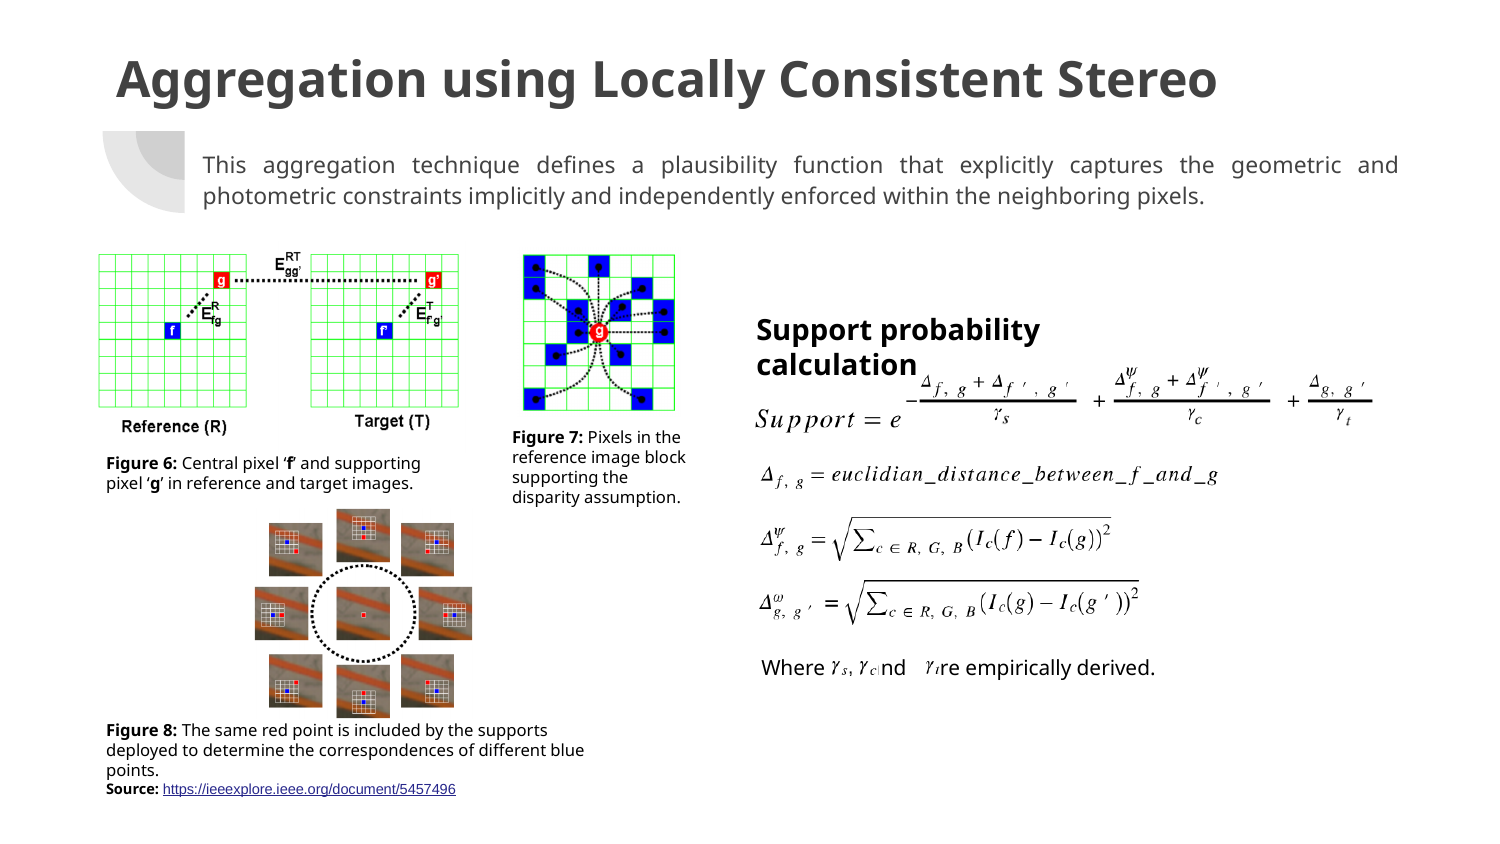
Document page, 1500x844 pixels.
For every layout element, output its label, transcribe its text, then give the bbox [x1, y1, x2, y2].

picture [247, 495, 481, 727]
text_box Figure 6: Central pixel ‘f’ and supporting pixel ‘g’ in reference and target images. [91, 452, 466, 508]
picture [91, 241, 466, 452]
title Aggregation using Locally Consistent Stereo [101, 32, 1411, 135]
text_box Figure 7: Pixels in the reference image block supporting the disparity assumption. [497, 420, 714, 522]
picture [741, 510, 1156, 632]
list This aggregation technique defines a plausibility function that explicitly captures the geometric and photometric constraints implicitly and independently enforced within the neighboring pixels. [187, 131, 1416, 218]
text_box Where and are empirically derived. [746, 639, 1219, 695]
picture [922, 653, 941, 679]
picture [741, 357, 1416, 499]
picture [827, 653, 879, 680]
text_box Support probability calculation [741, 296, 1214, 352]
text_box Figure 8: The same red point is included by the supports deployed to determine the correspondences of different blue points. Source: https://ieeexplore.ieee.org/document/5457496 [91, 739, 616, 813]
picture [517, 247, 681, 417]
